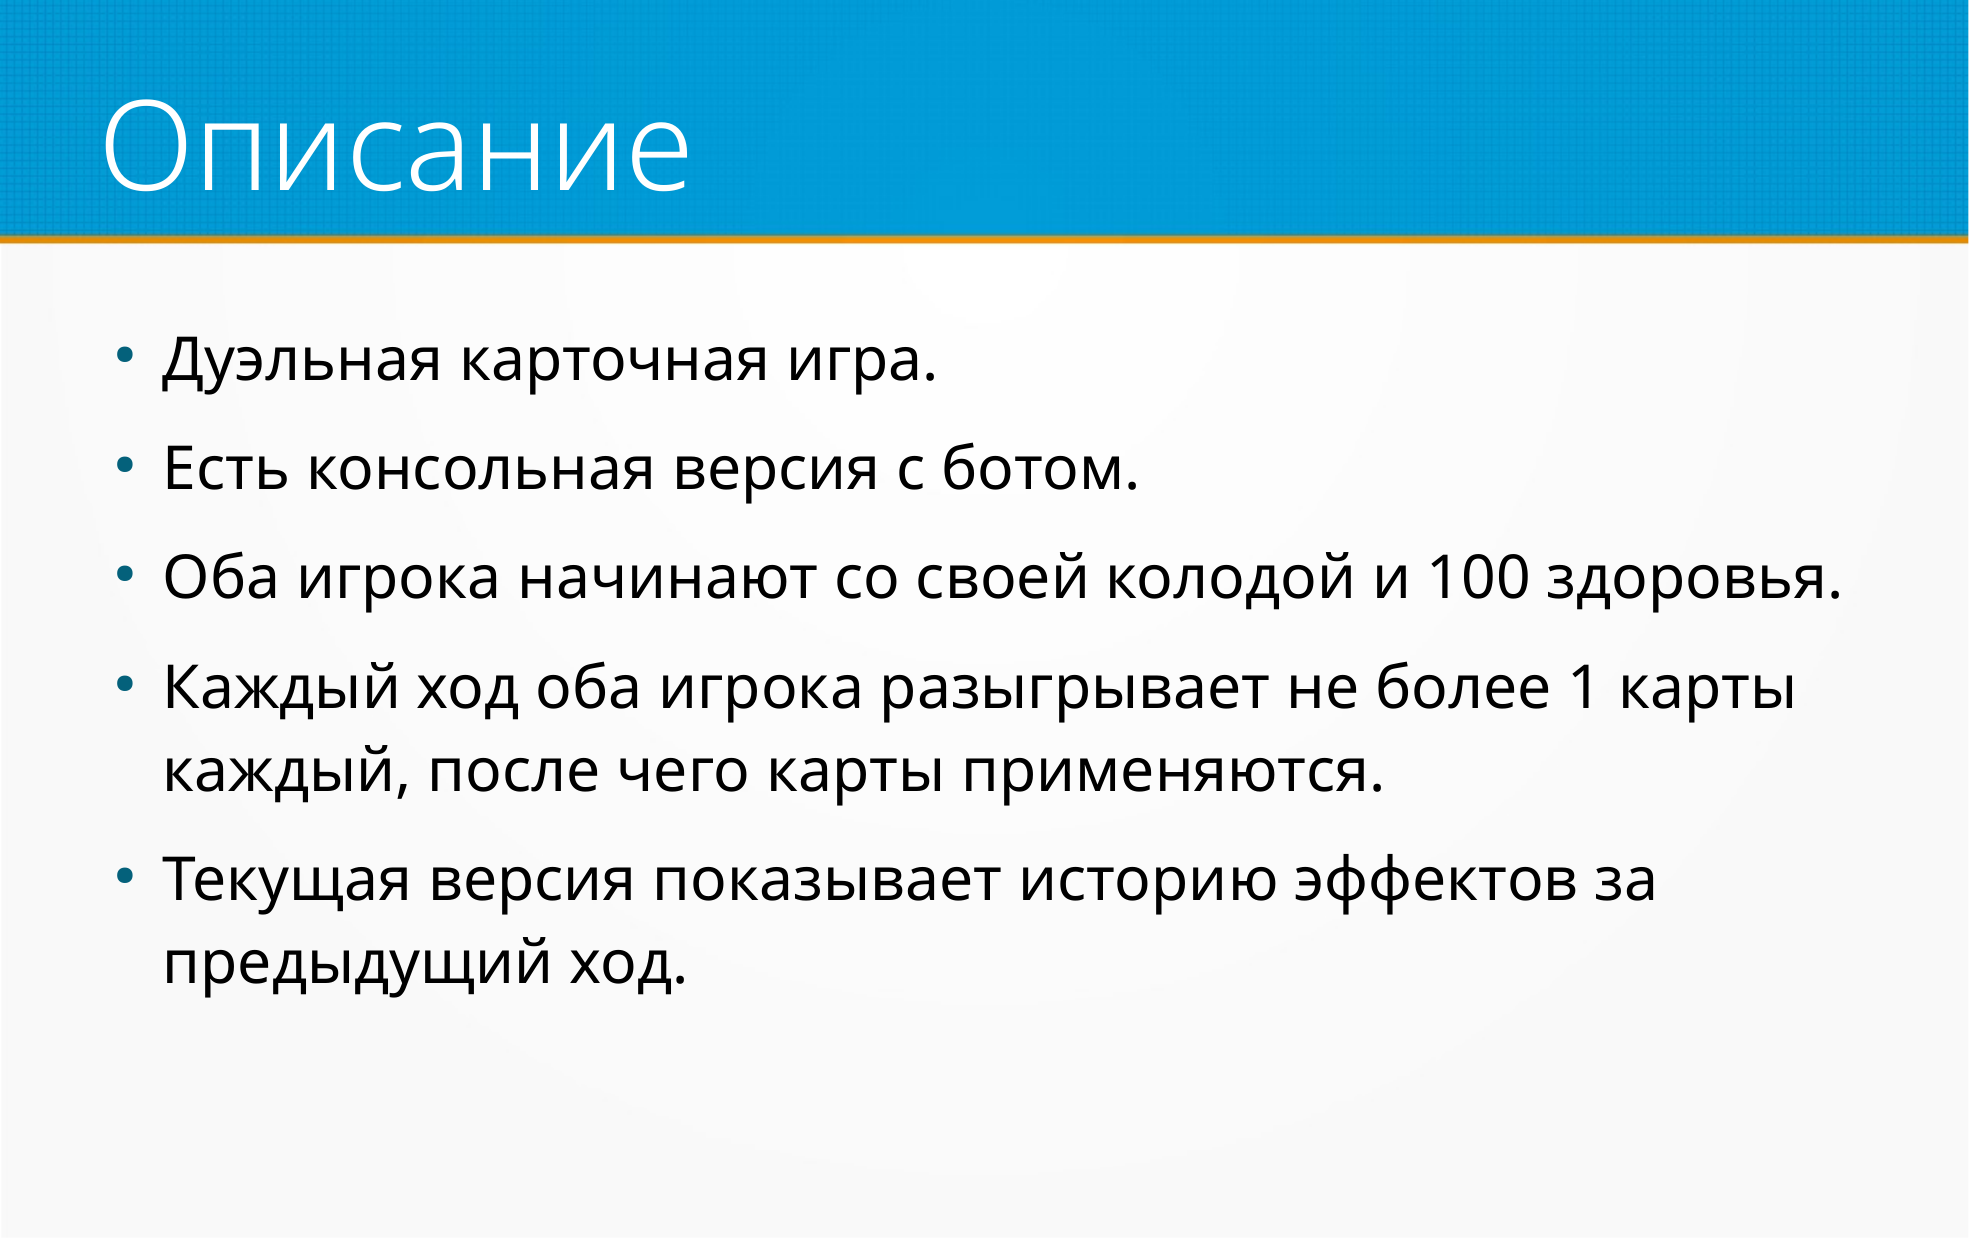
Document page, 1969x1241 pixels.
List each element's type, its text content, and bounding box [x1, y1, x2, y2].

list Дуэльная карточная игра. Есть консольная версия с ботом. Оба игрока начинают со своей колодой и 100 здоровья. Каждый ход оба игрока разыгрывает не более 1 карты каждый, после чего карты применяются. Текущая версия показывает историю эффектов за предыдущий ход. [98, 315, 1861, 1081]
title Описание [98, 19, 1870, 227]
picture [0, 233, 1969, 1241]
